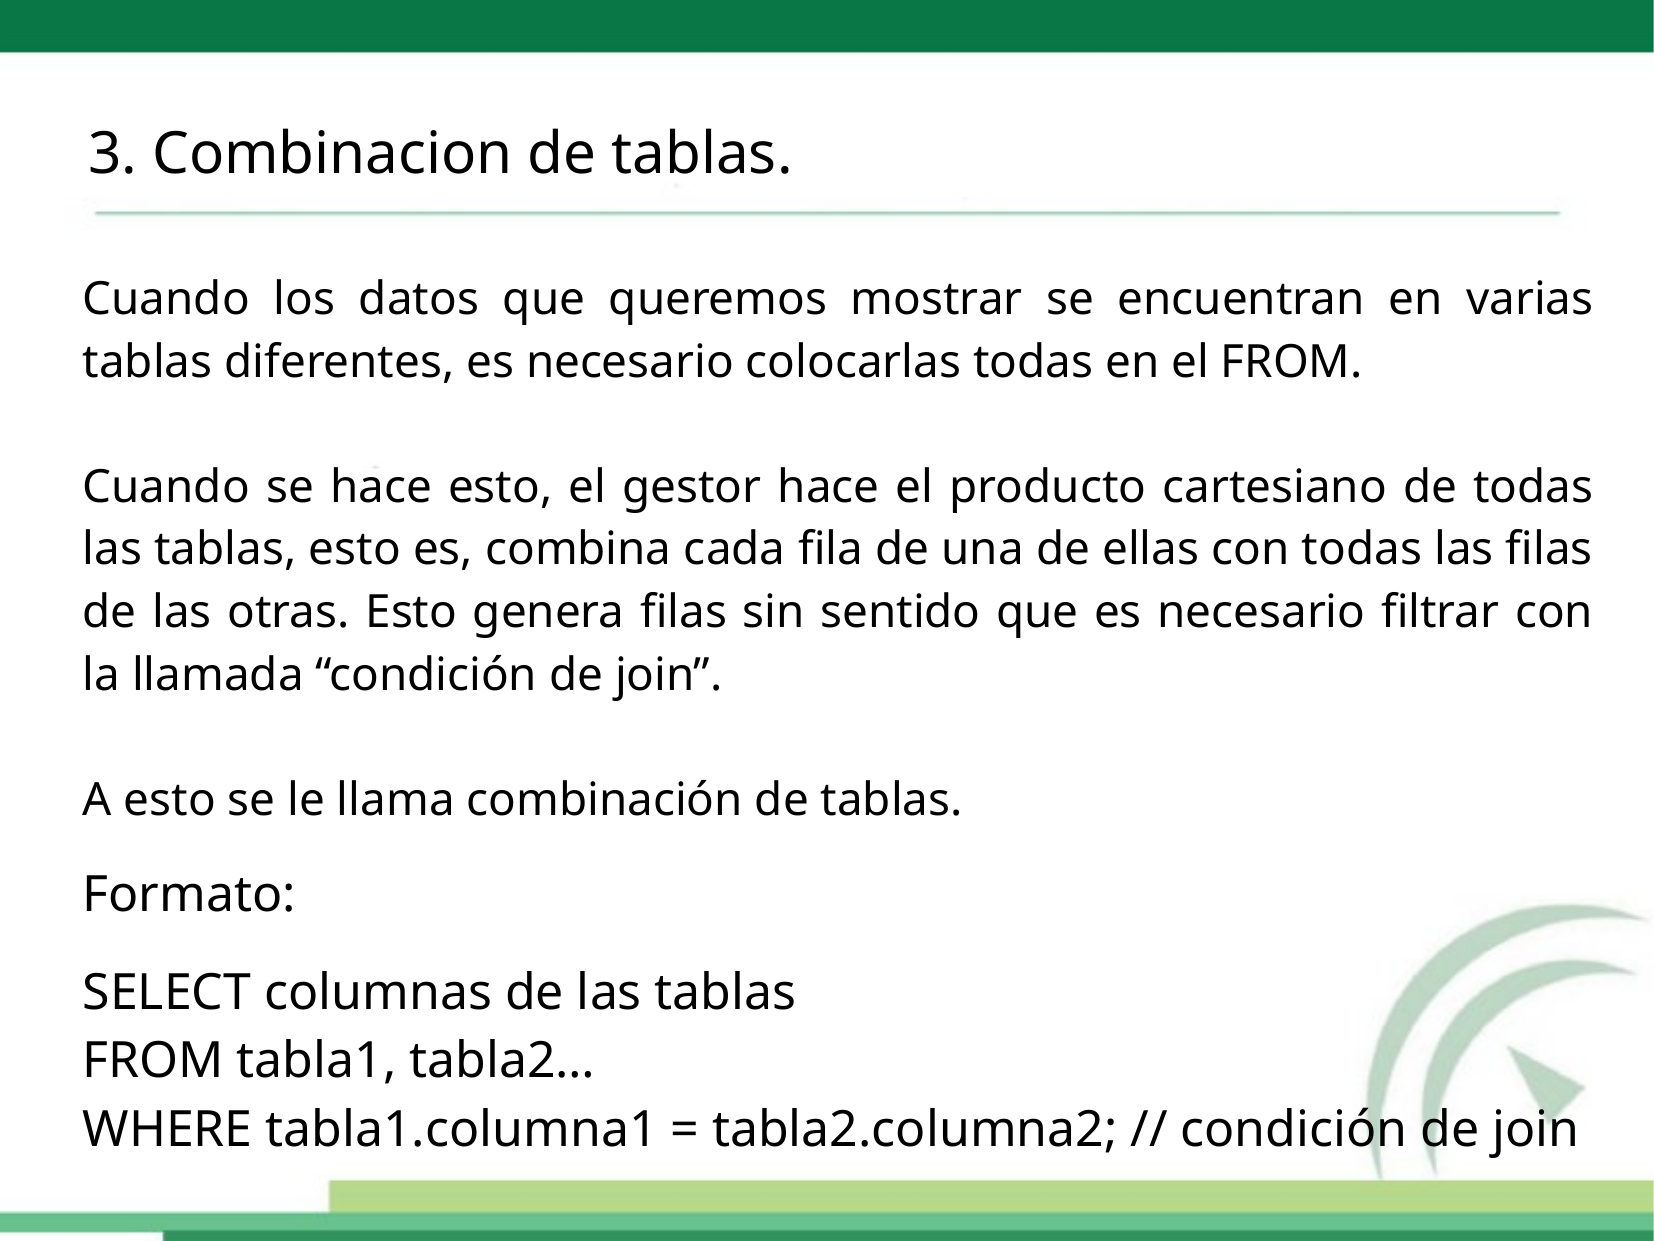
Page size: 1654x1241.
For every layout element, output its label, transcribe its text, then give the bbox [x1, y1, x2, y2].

picture [0, 0, 1654, 1241]
list Cuando los datos que queremos mostrar se encuentran en varias tablas diferentes, es necesario colocarlas todas en el FROM. Cuando se hace esto, el gestor hace el producto cartesiano de todas las tablas, esto es, combina cada fila de una de ellas con todas las filas de las otras. Esto genera filas sin sentido que es necesario filtrar con la llamada “condición de join”. A esto se le llama combinación de tablas. Formato: SELECT columnas de las tablas FROM tabla1, tabla2… WHERE tabla1.columna1 = tabla2.columna2; // condición de join [82, 265, 1595, 1123]
title 3. Combinacion de tablas. [88, 46, 1577, 254]
